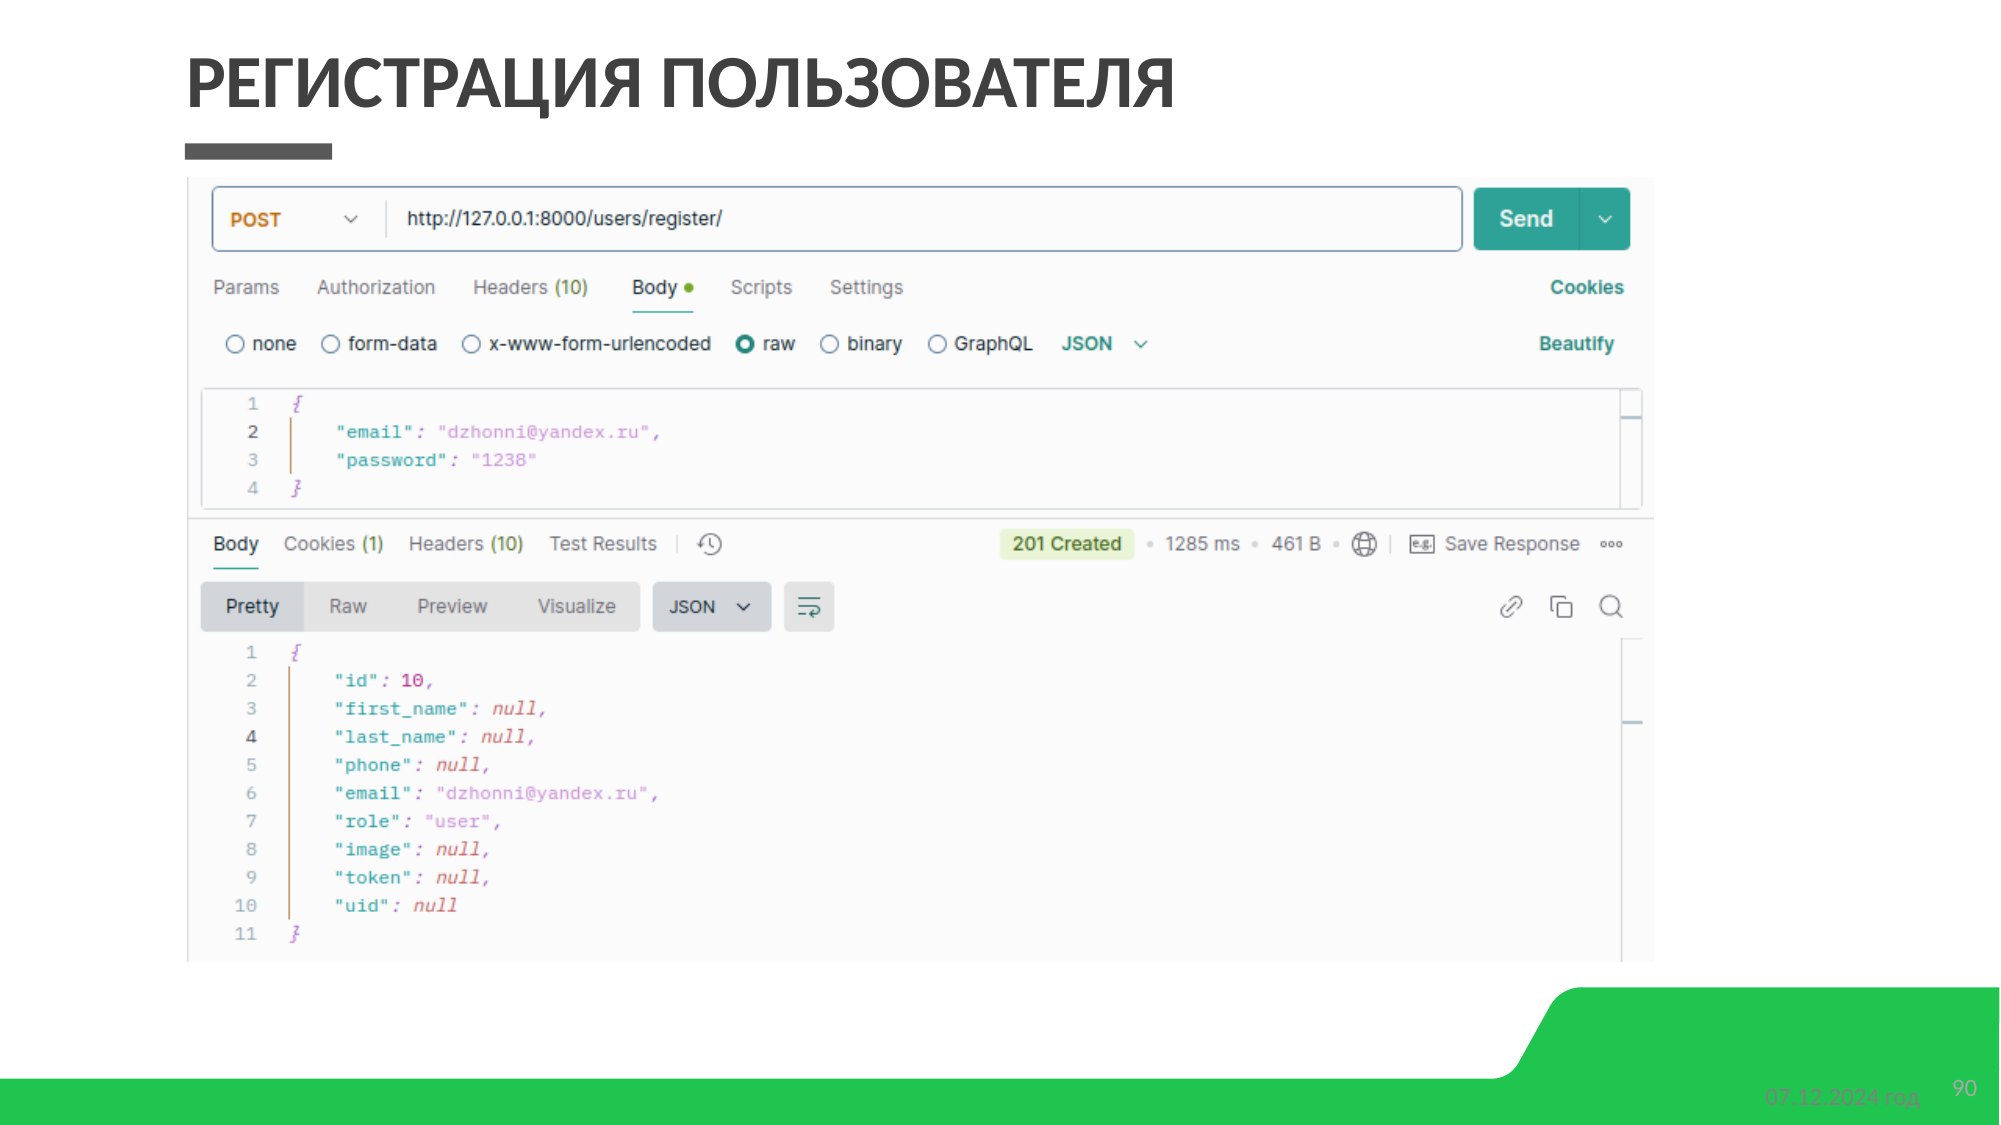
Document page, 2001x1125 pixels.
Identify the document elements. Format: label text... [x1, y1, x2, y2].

picture [187, 177, 1654, 962]
title Регистрация пользователя [170, 48, 1890, 119]
text_box 07.12.2024 год [1750, 1065, 2000, 1125]
